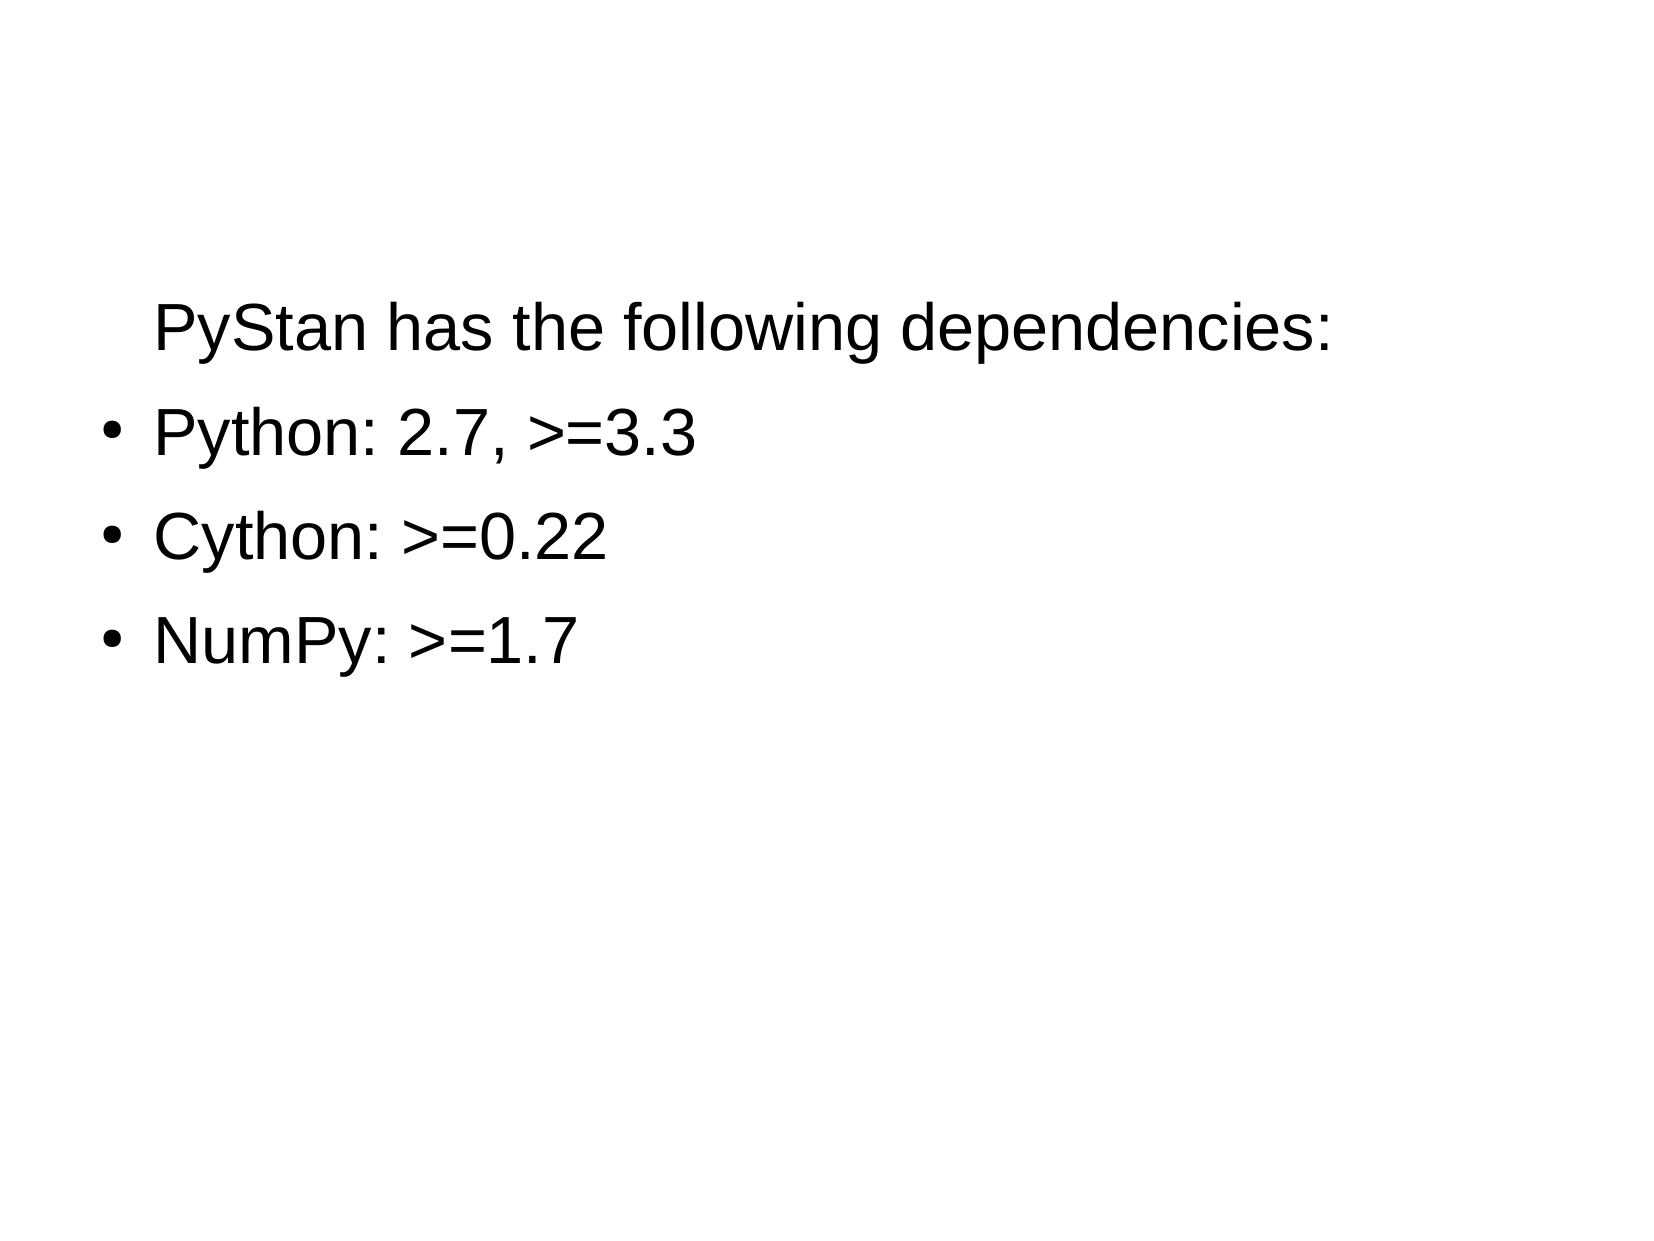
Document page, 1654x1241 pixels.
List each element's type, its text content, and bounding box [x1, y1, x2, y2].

list PyStan has the following dependencies: Python: 2.7, >=3.3 Cython: >=0.22 NumPy: >=1.7 [82, 290, 1571, 1010]
